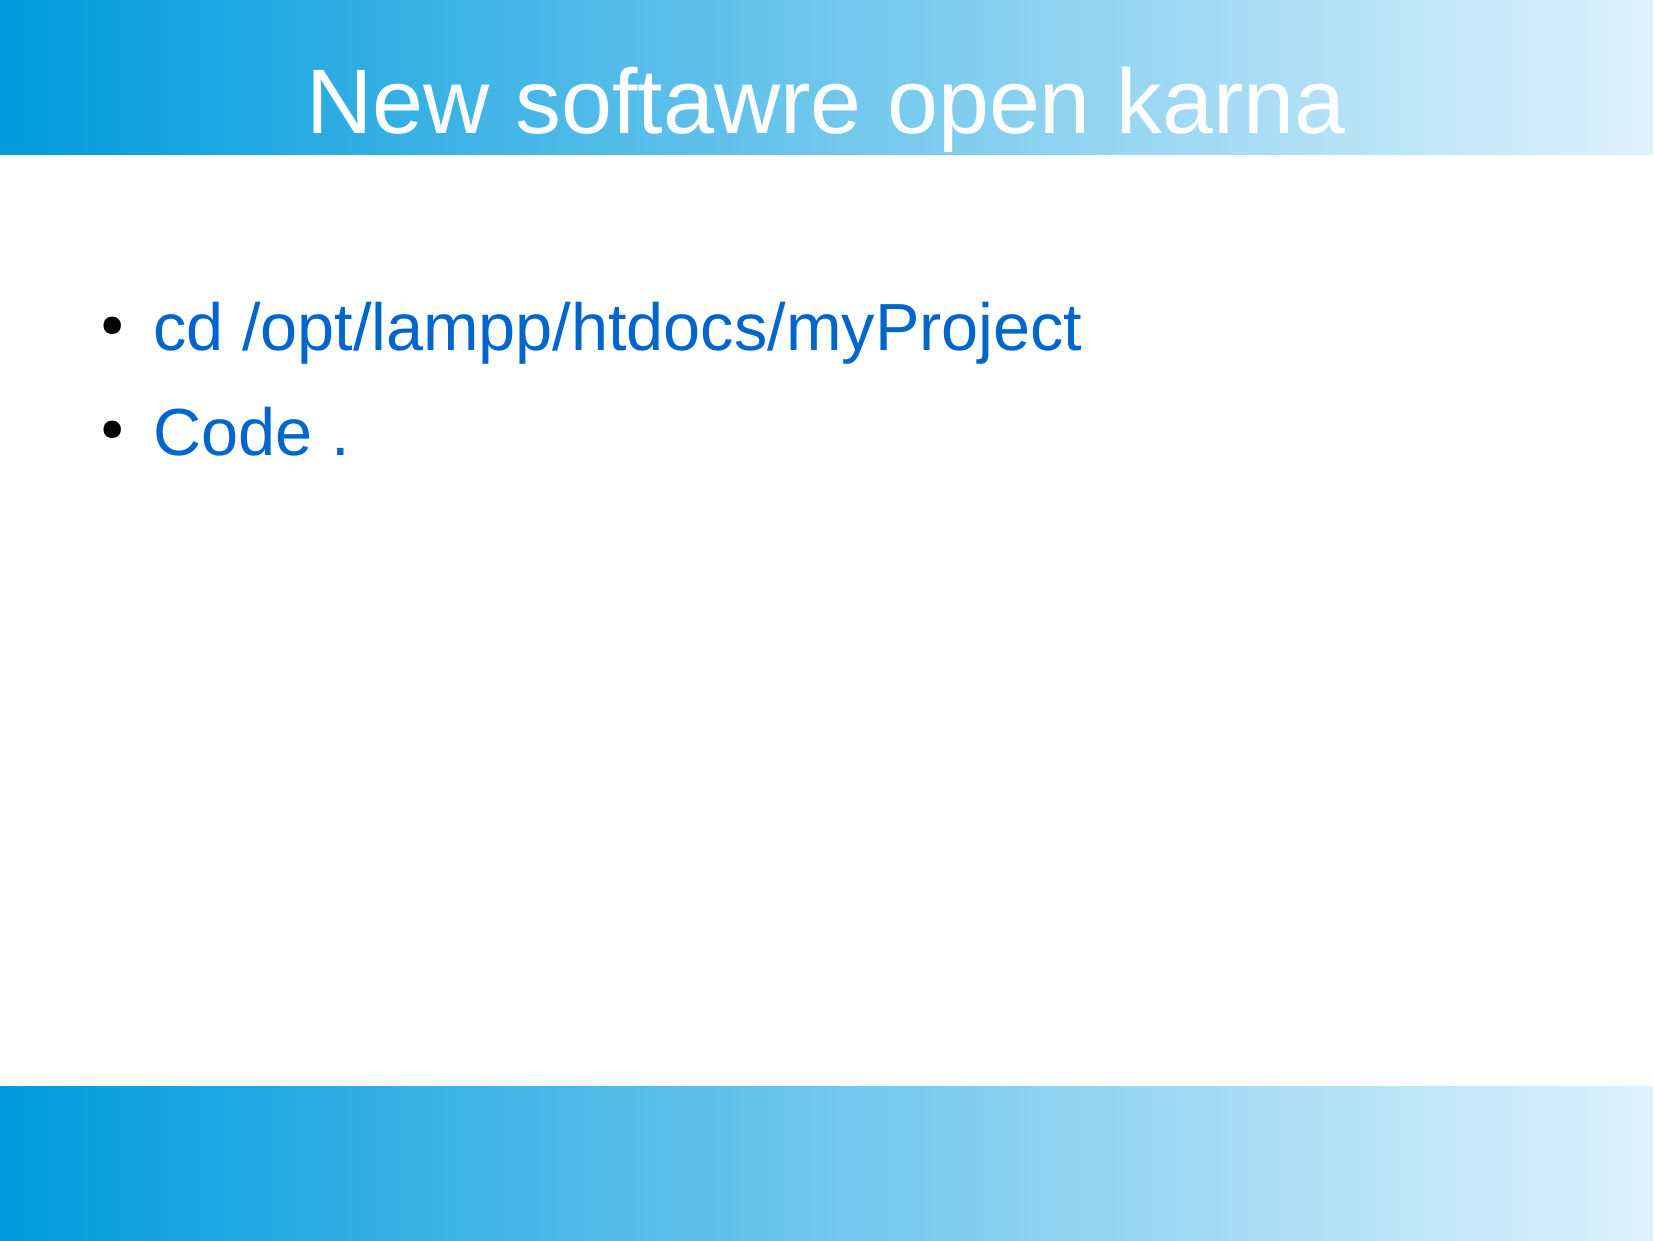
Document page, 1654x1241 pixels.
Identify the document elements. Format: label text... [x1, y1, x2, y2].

list cd /opt/lampp/htdocs/myProject Code . [82, 290, 1571, 1010]
title New softawre open karna [82, 49, 1571, 155]
